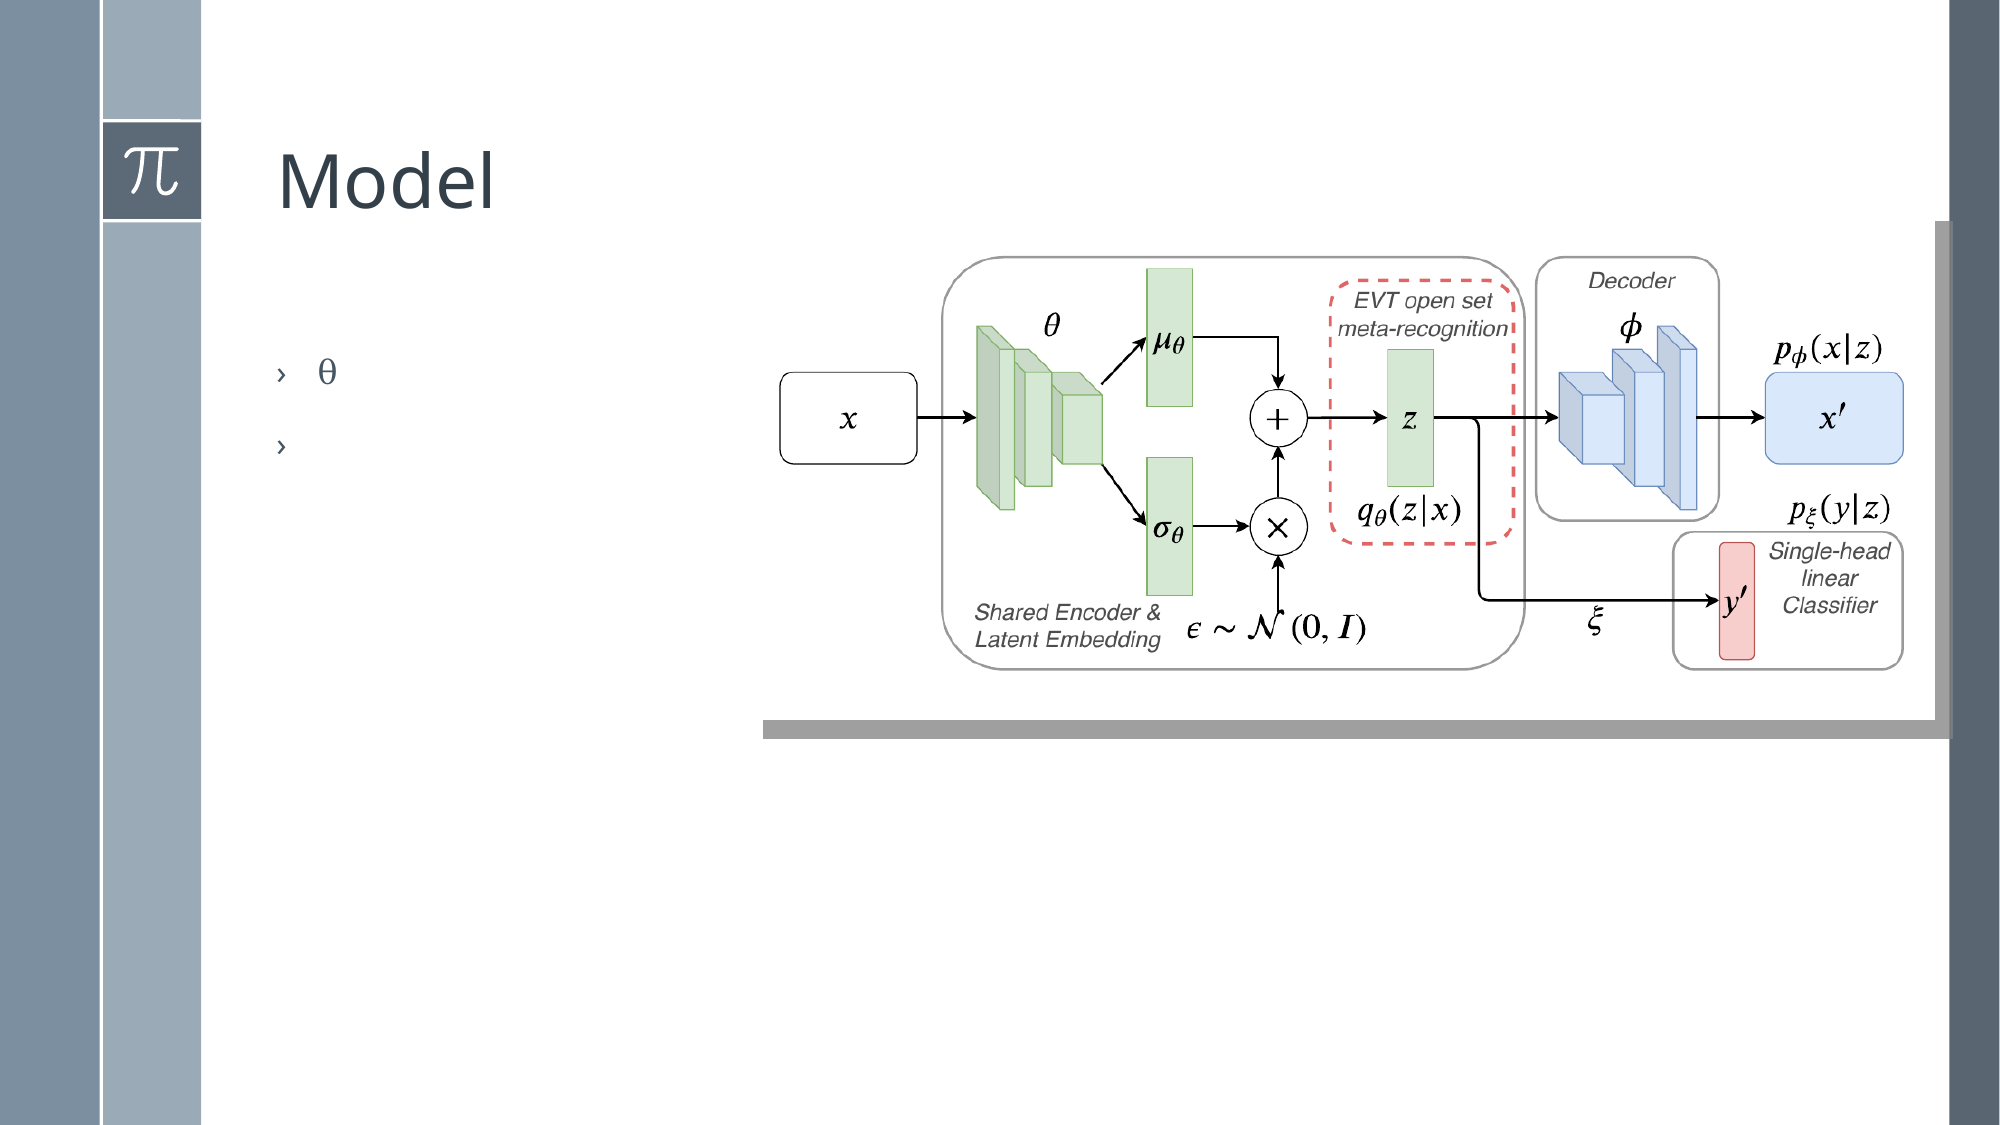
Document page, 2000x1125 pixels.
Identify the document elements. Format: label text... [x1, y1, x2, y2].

text_box Model [261, 29, 1867, 233]
picture [745, 203, 1936, 721]
text_box θ [261, 262, 746, 1013]
